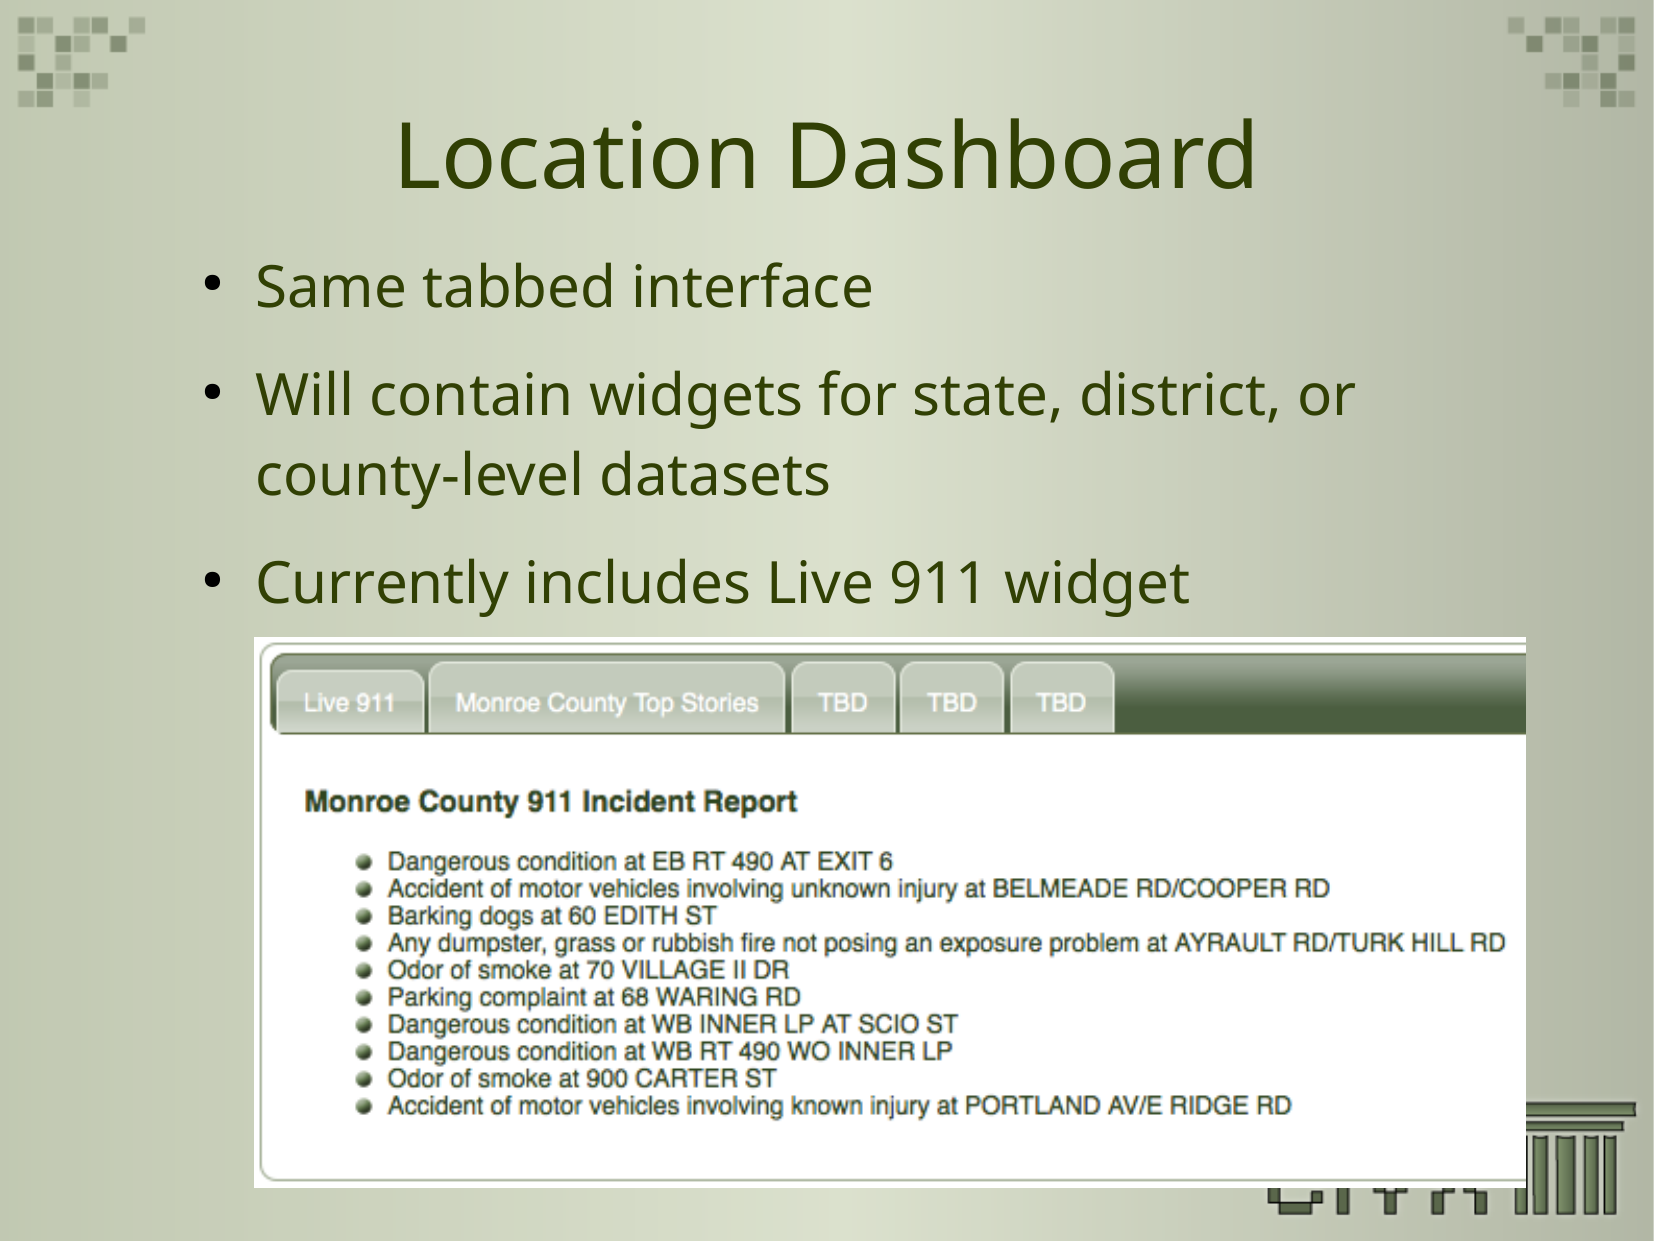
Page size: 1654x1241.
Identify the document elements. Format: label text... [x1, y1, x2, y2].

list Same tabbed interface Will contain widgets for state, district, or county-level datasets Currently includes Live 911 widget [184, 244, 1576, 1027]
picture [0, 0, 1654, 1241]
title Location Dashboard [82, 49, 1571, 257]
